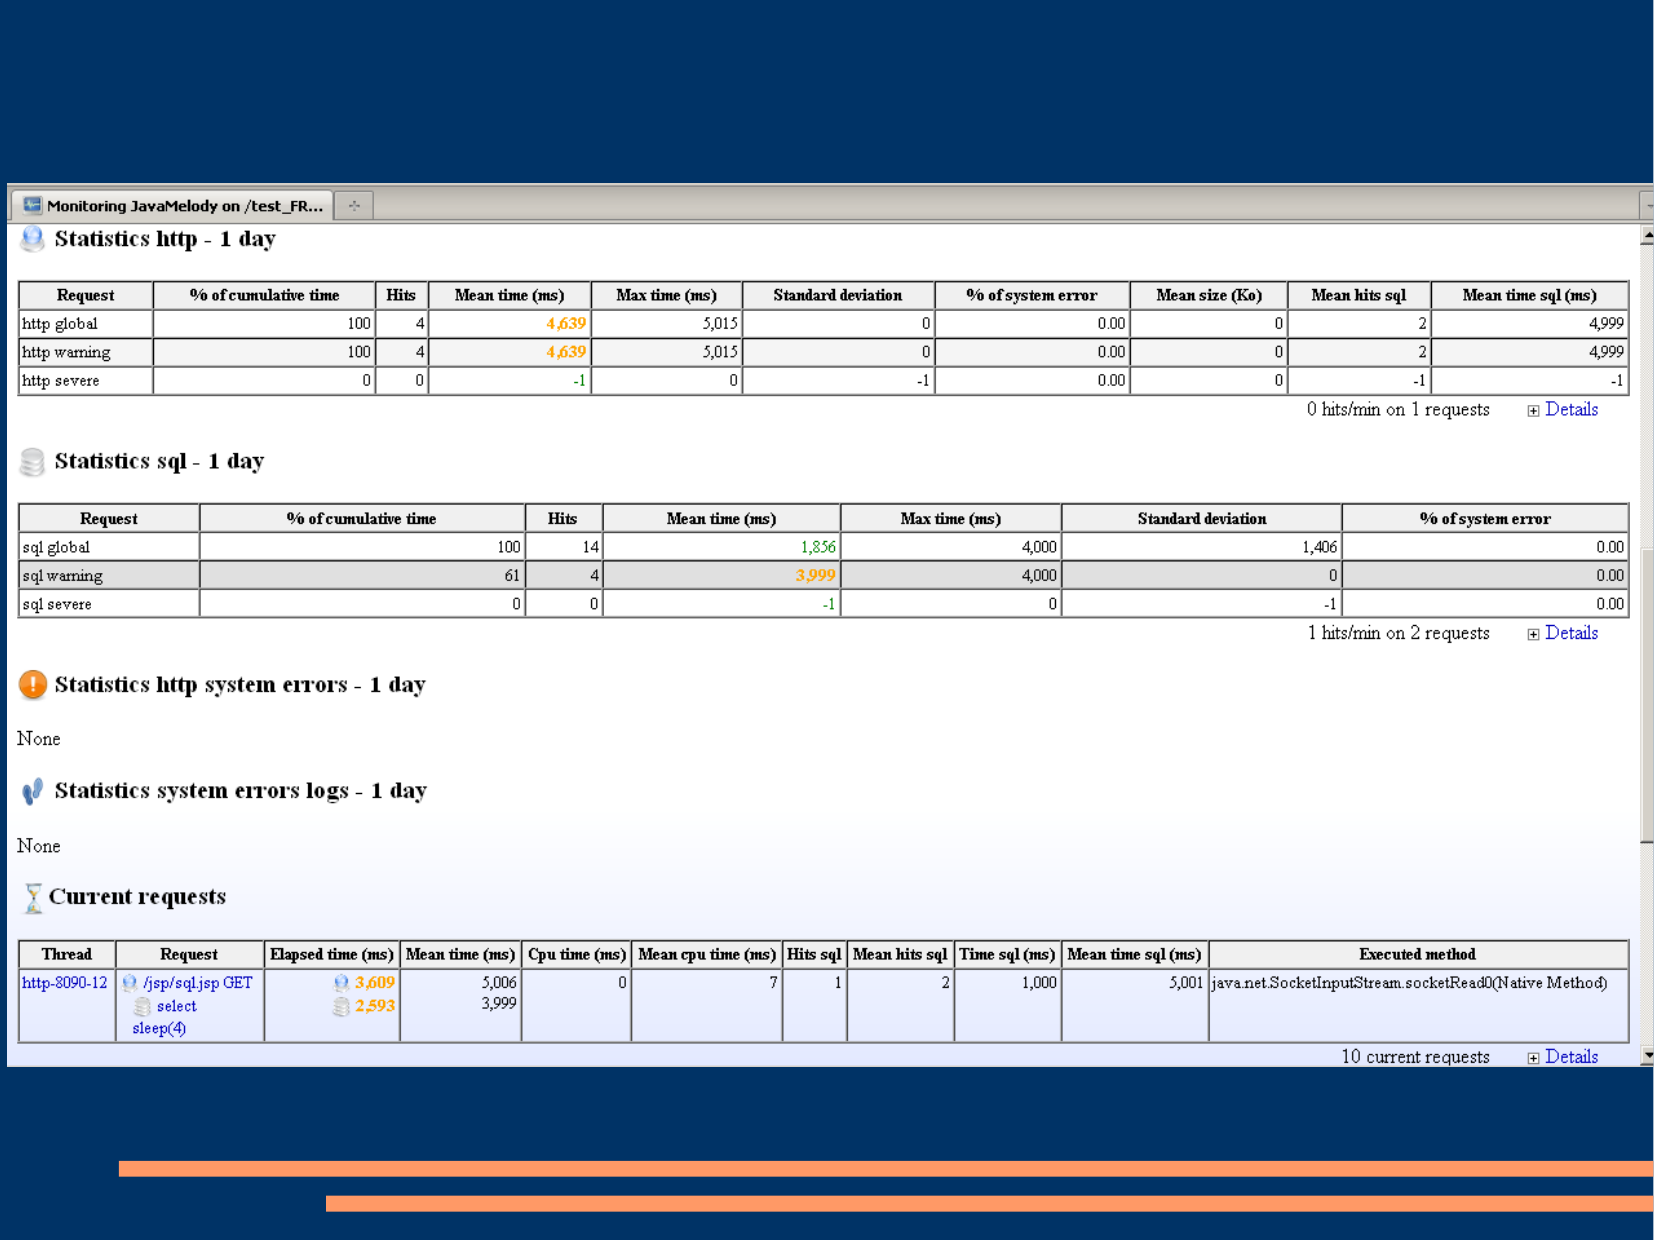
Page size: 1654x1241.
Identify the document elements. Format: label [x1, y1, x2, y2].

picture [7, 183, 1654, 1067]
